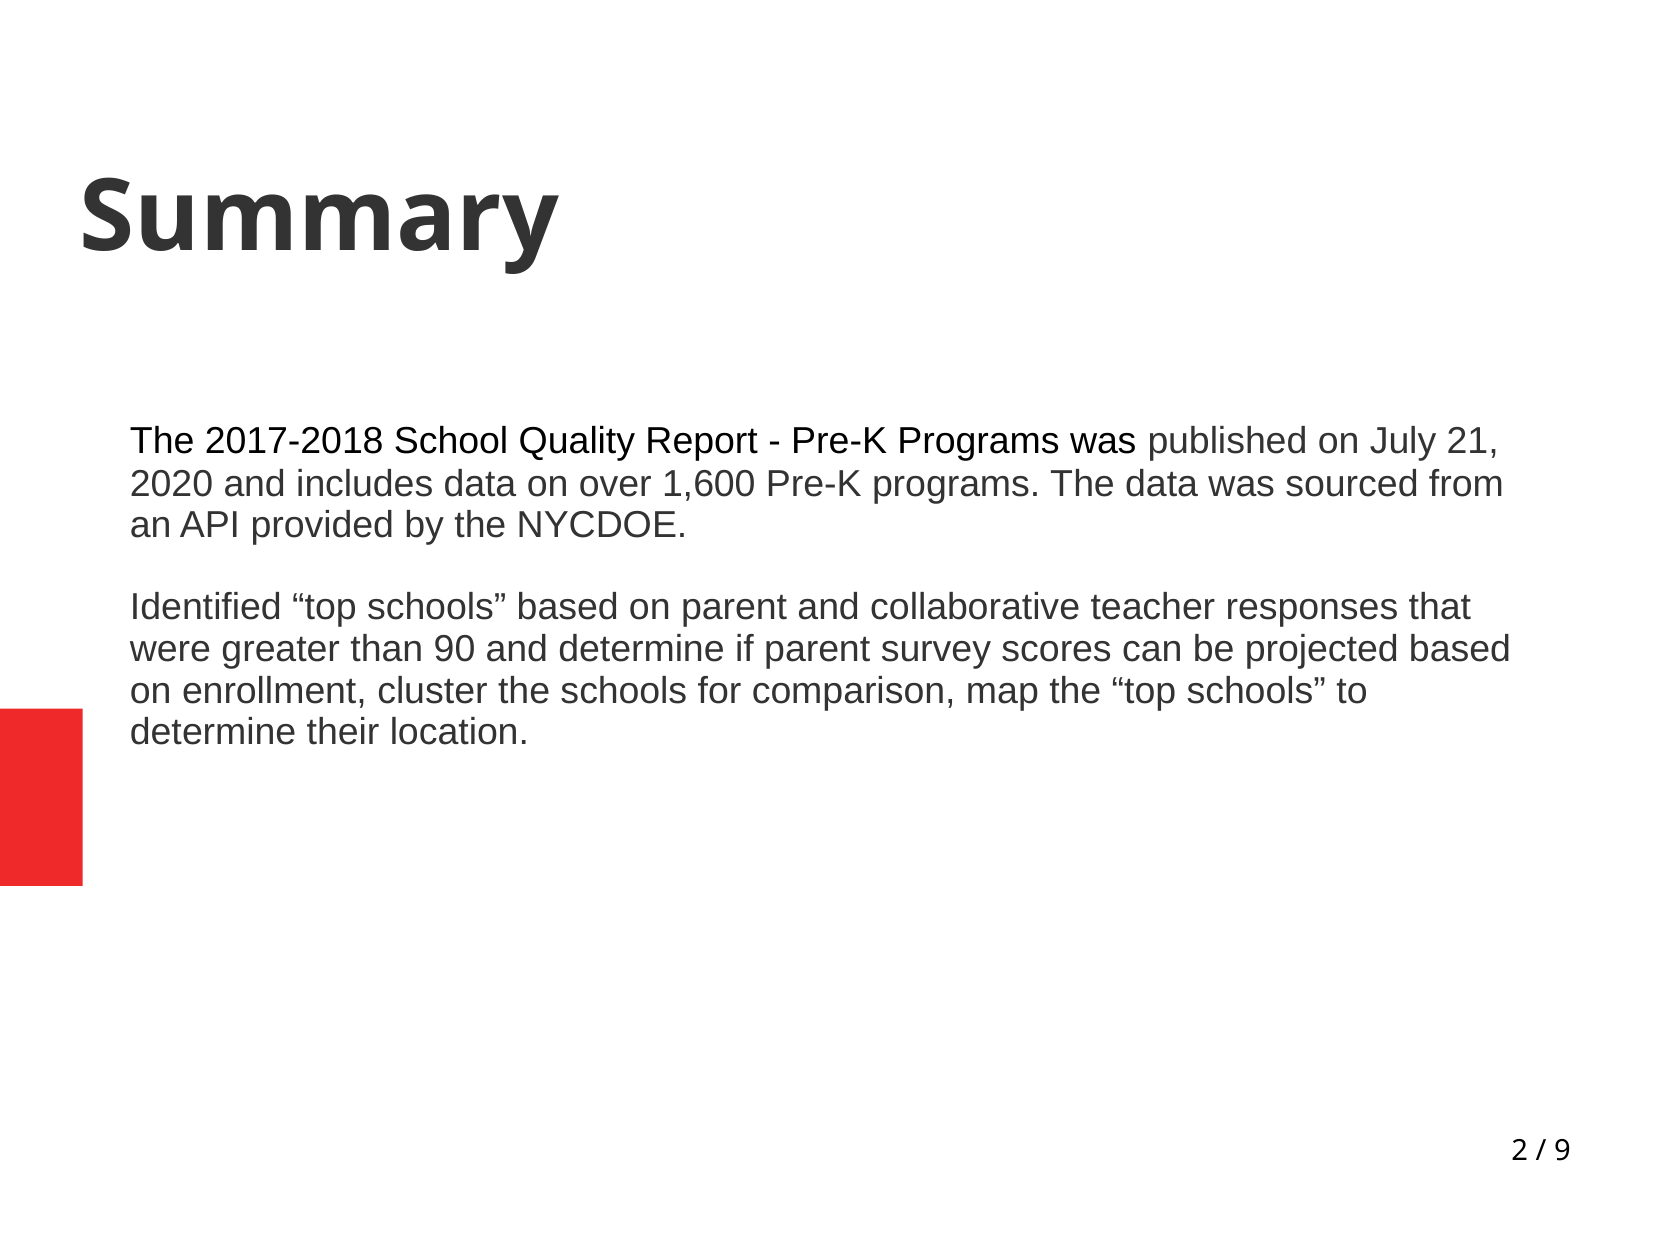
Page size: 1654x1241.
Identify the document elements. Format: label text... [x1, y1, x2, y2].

title Summary [79, 93, 1486, 331]
list The 2017-2018 School Quality Report - Pre-K Programs was published on July 21, 2020 and includes data on over 1,600 Pre-K programs. The data was sourced from an API provided by the NYCDOE. Identified “top schools” based on parent and collaborative teacher responses that were greater than 90 and determine if parent survey scores can be projected based on enrollment, cluster the schools for comparison, map the “top schools” to determine their location. [129, 420, 1536, 1130]
